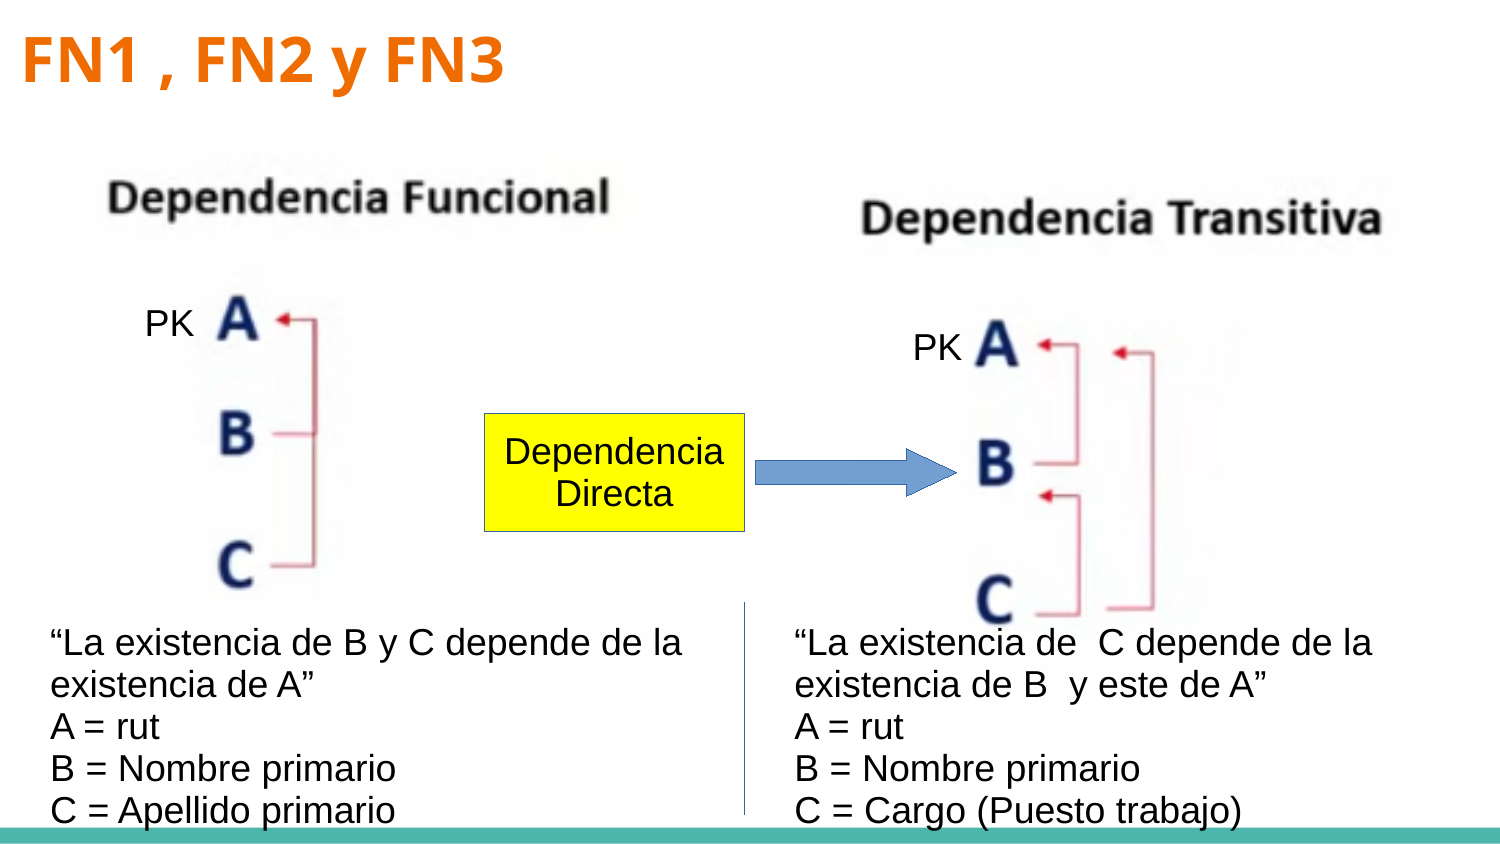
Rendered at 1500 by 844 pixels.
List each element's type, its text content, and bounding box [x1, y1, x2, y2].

text_box PK [129, 295, 260, 353]
text_box [755, 448, 957, 497]
title FN1 , FN2 y FN3 [5, 0, 1404, 116]
picture [850, 175, 1406, 614]
text_box Dependencia Directa [484, 413, 745, 532]
text_box “La existencia de C depende de la existencia de B y este de A” A = rut B = Nombre primario C = Cargo (Puesto trabajo) [779, 614, 1477, 844]
picture [94, 153, 662, 614]
text_box “La existencia de B y C depende de la existencia de A” A = rut B = Nombre primario C = Apellido primario [35, 614, 733, 844]
text_box PK [897, 318, 1028, 376]
